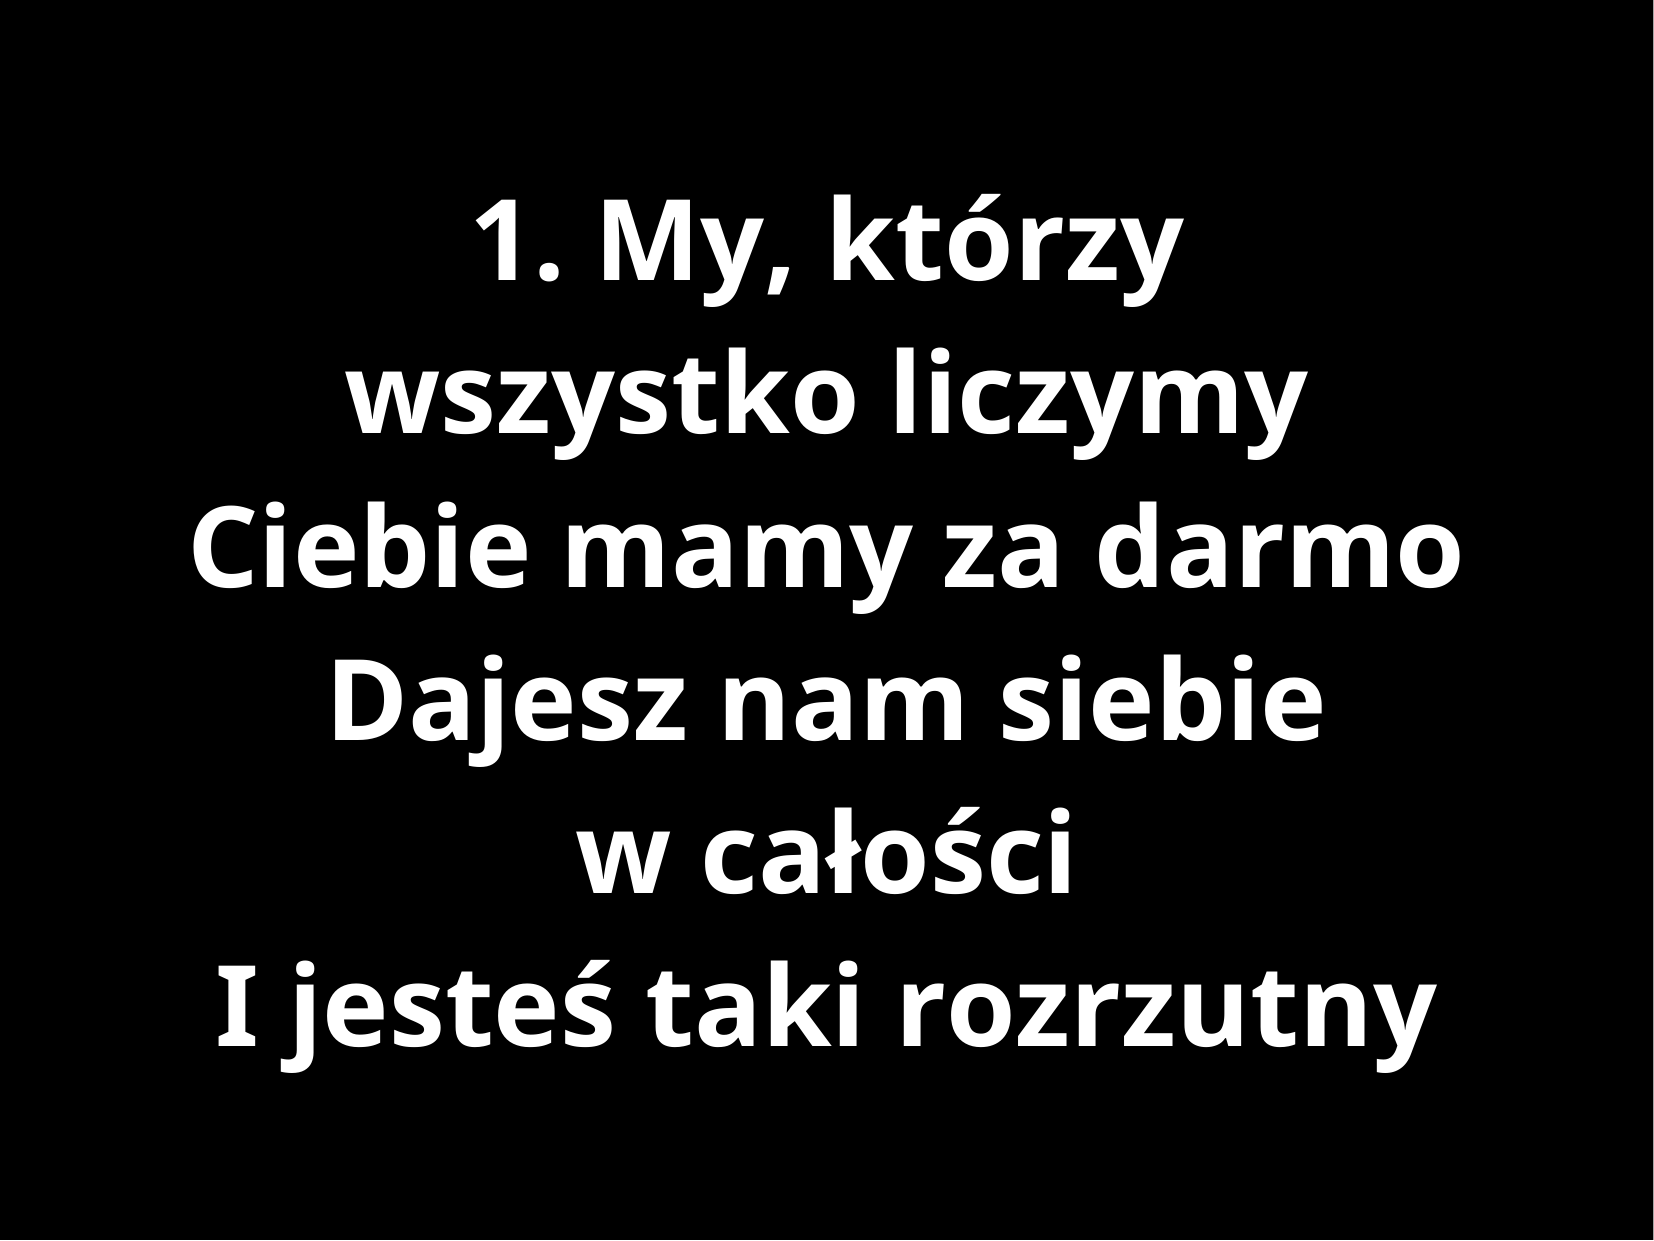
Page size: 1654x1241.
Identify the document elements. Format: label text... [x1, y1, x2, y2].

subtitle 1. My, którzy wszystko liczymy Ciebie mamy za darmo Dajesz nam siebie w całości I jesteś taki rozrzutny [0, 0, 1654, 1241]
